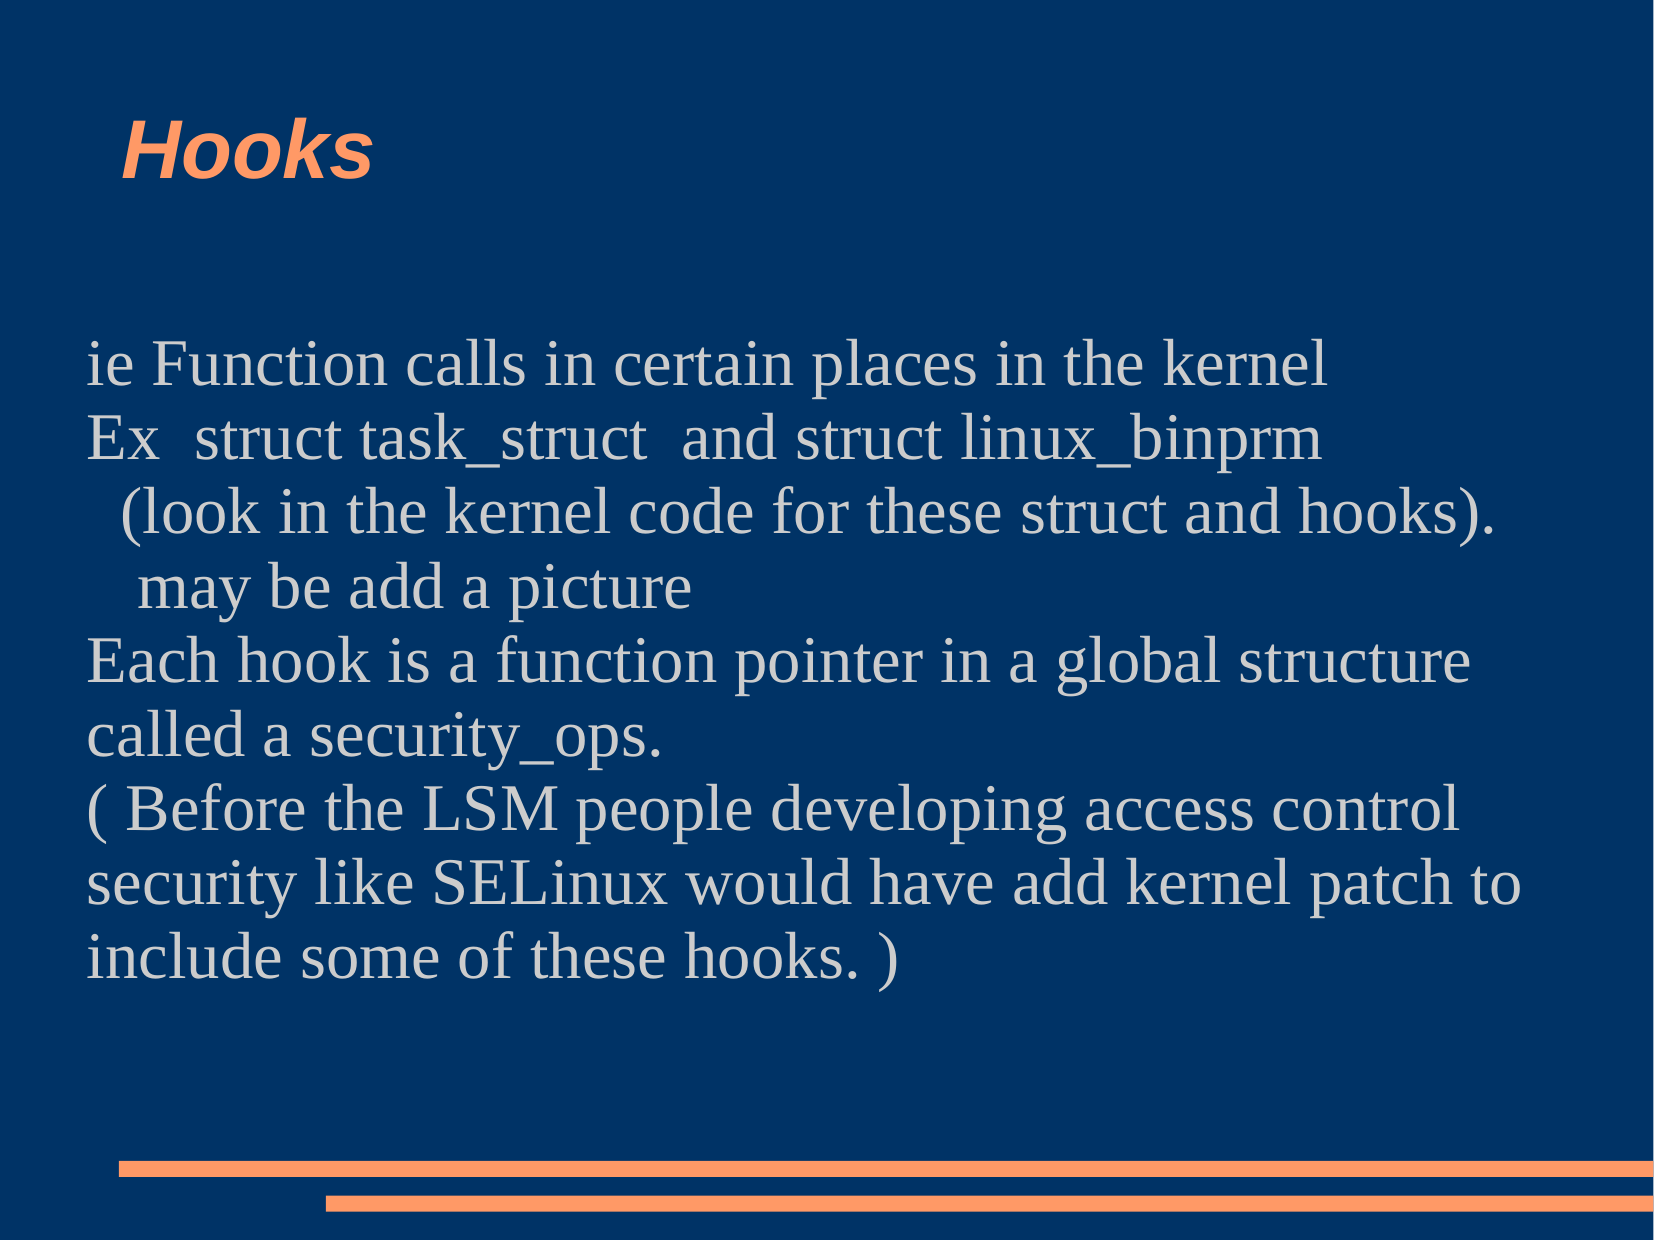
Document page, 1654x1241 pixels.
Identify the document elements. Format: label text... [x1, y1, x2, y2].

subtitle ie Function calls in certain places in the kernel Ex struct task_struct and struct linux_binprm (look in the kernel code for these struct and hooks). may be add a picture Each hook is a function pointer in a global structure called a security_ops. ( Before the LSM people developing access control security like SELinux would have add kernel patch to include some of these hooks. ) [86, 324, 1576, 1143]
title Hooks [121, 46, 1534, 254]
